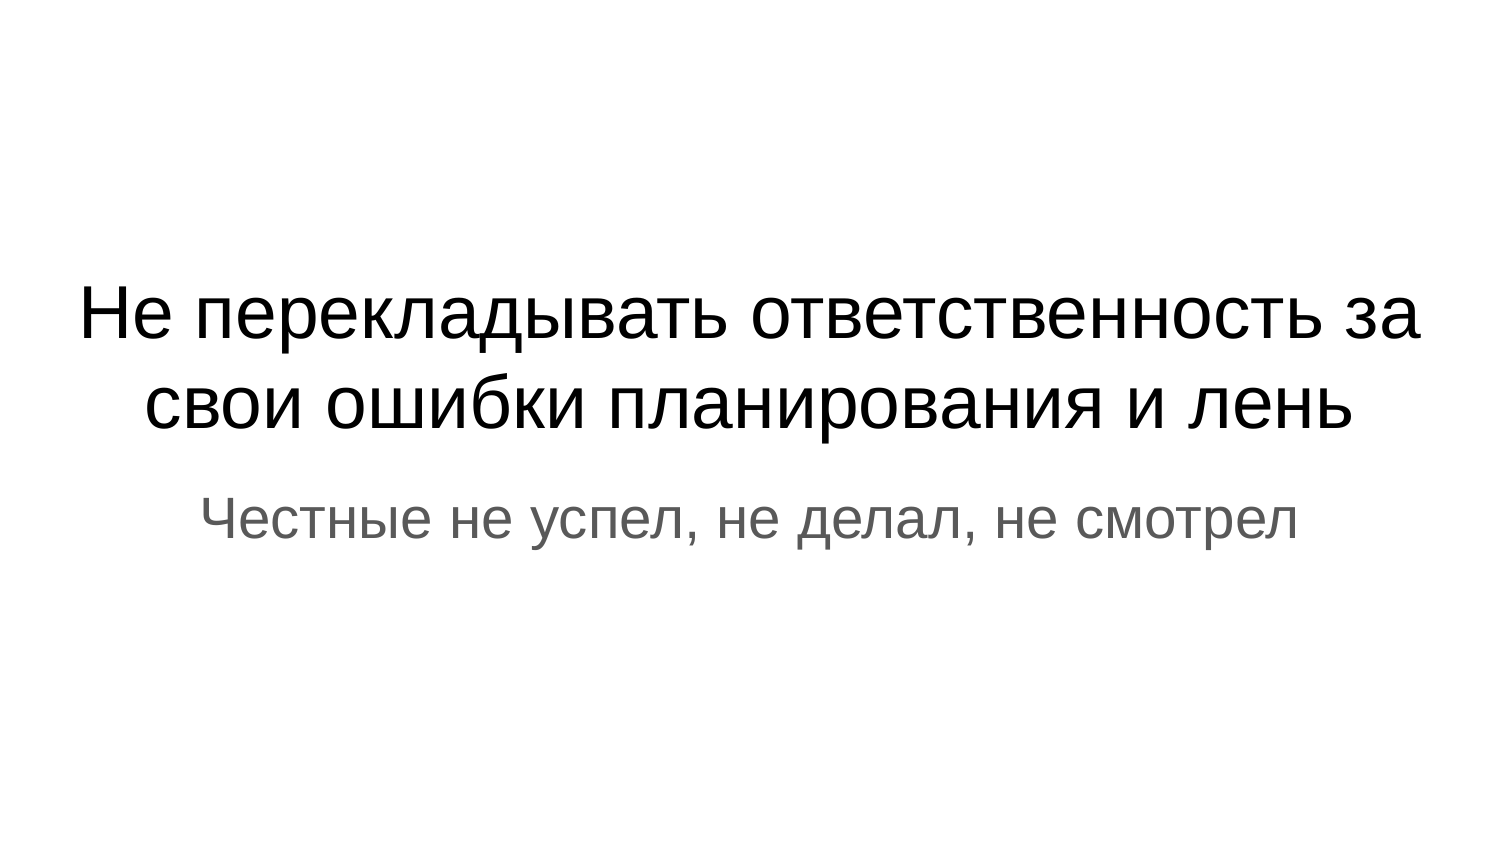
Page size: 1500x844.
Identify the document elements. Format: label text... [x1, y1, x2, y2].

subtitle Честные не успел, не делал, не смотрел [51, 464, 1449, 595]
title Не перекладывать ответственность за свои ошибки планирования и лень [51, 122, 1449, 459]
